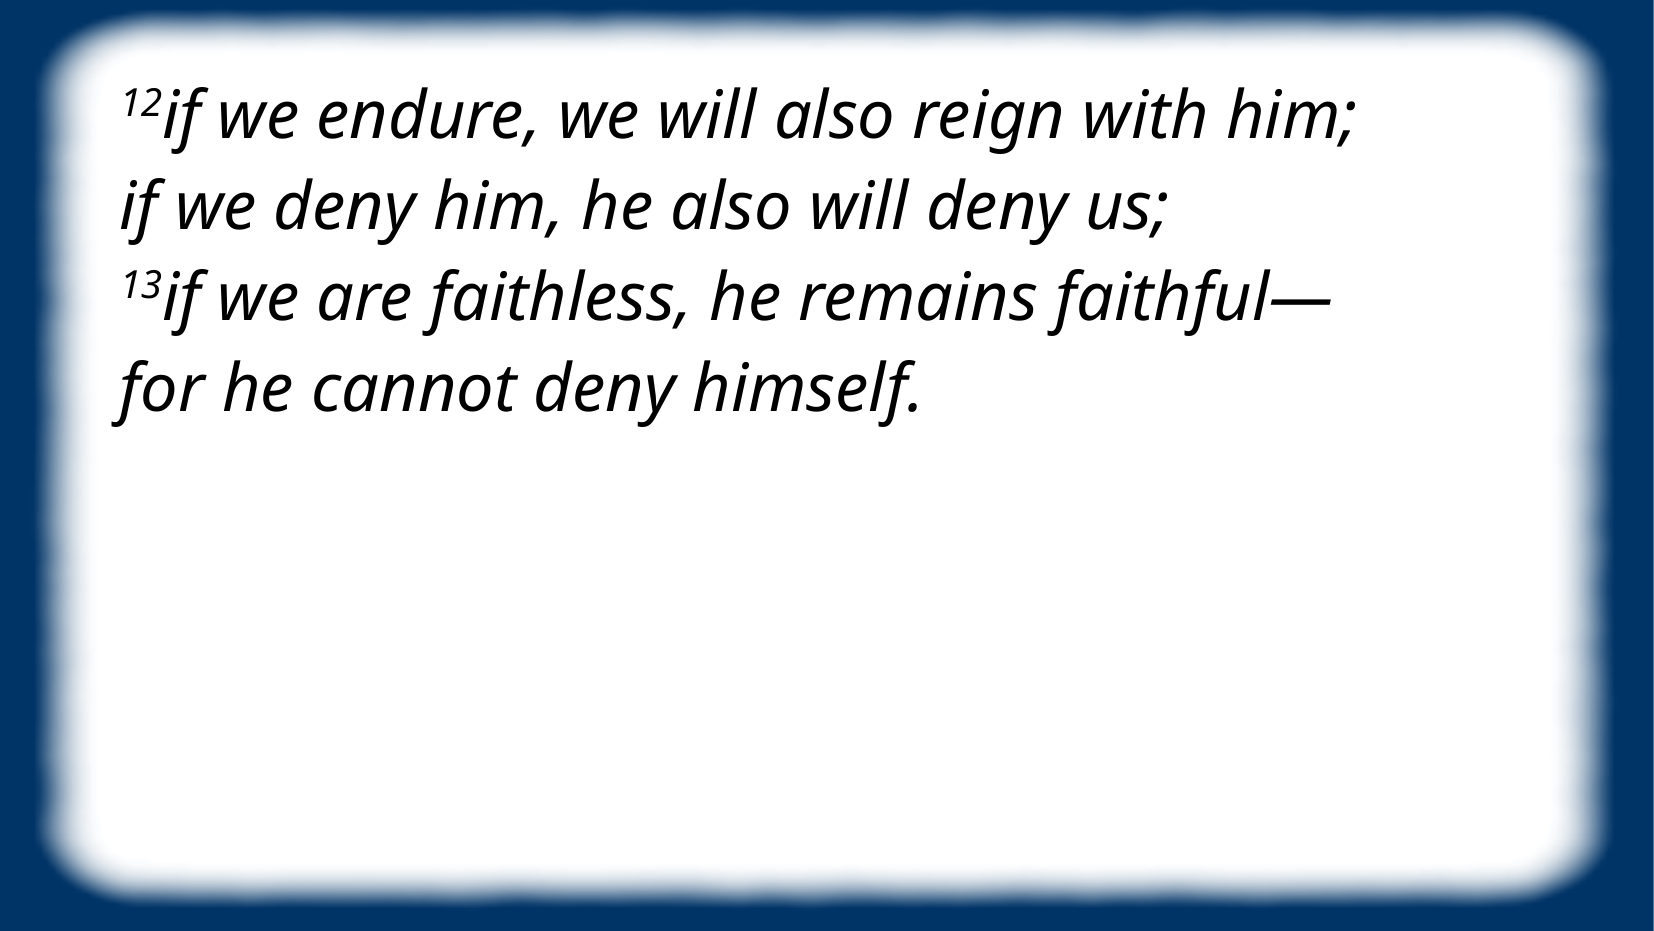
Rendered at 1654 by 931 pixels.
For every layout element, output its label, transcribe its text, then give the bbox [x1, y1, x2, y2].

picture [0, 0, 1654, 931]
text_box 12if we endure, we will also reign with him; if we deny him, he also will deny us; 13if we are faithless, he remains faithful— for he cannot deny himself. [105, 60, 1546, 430]
